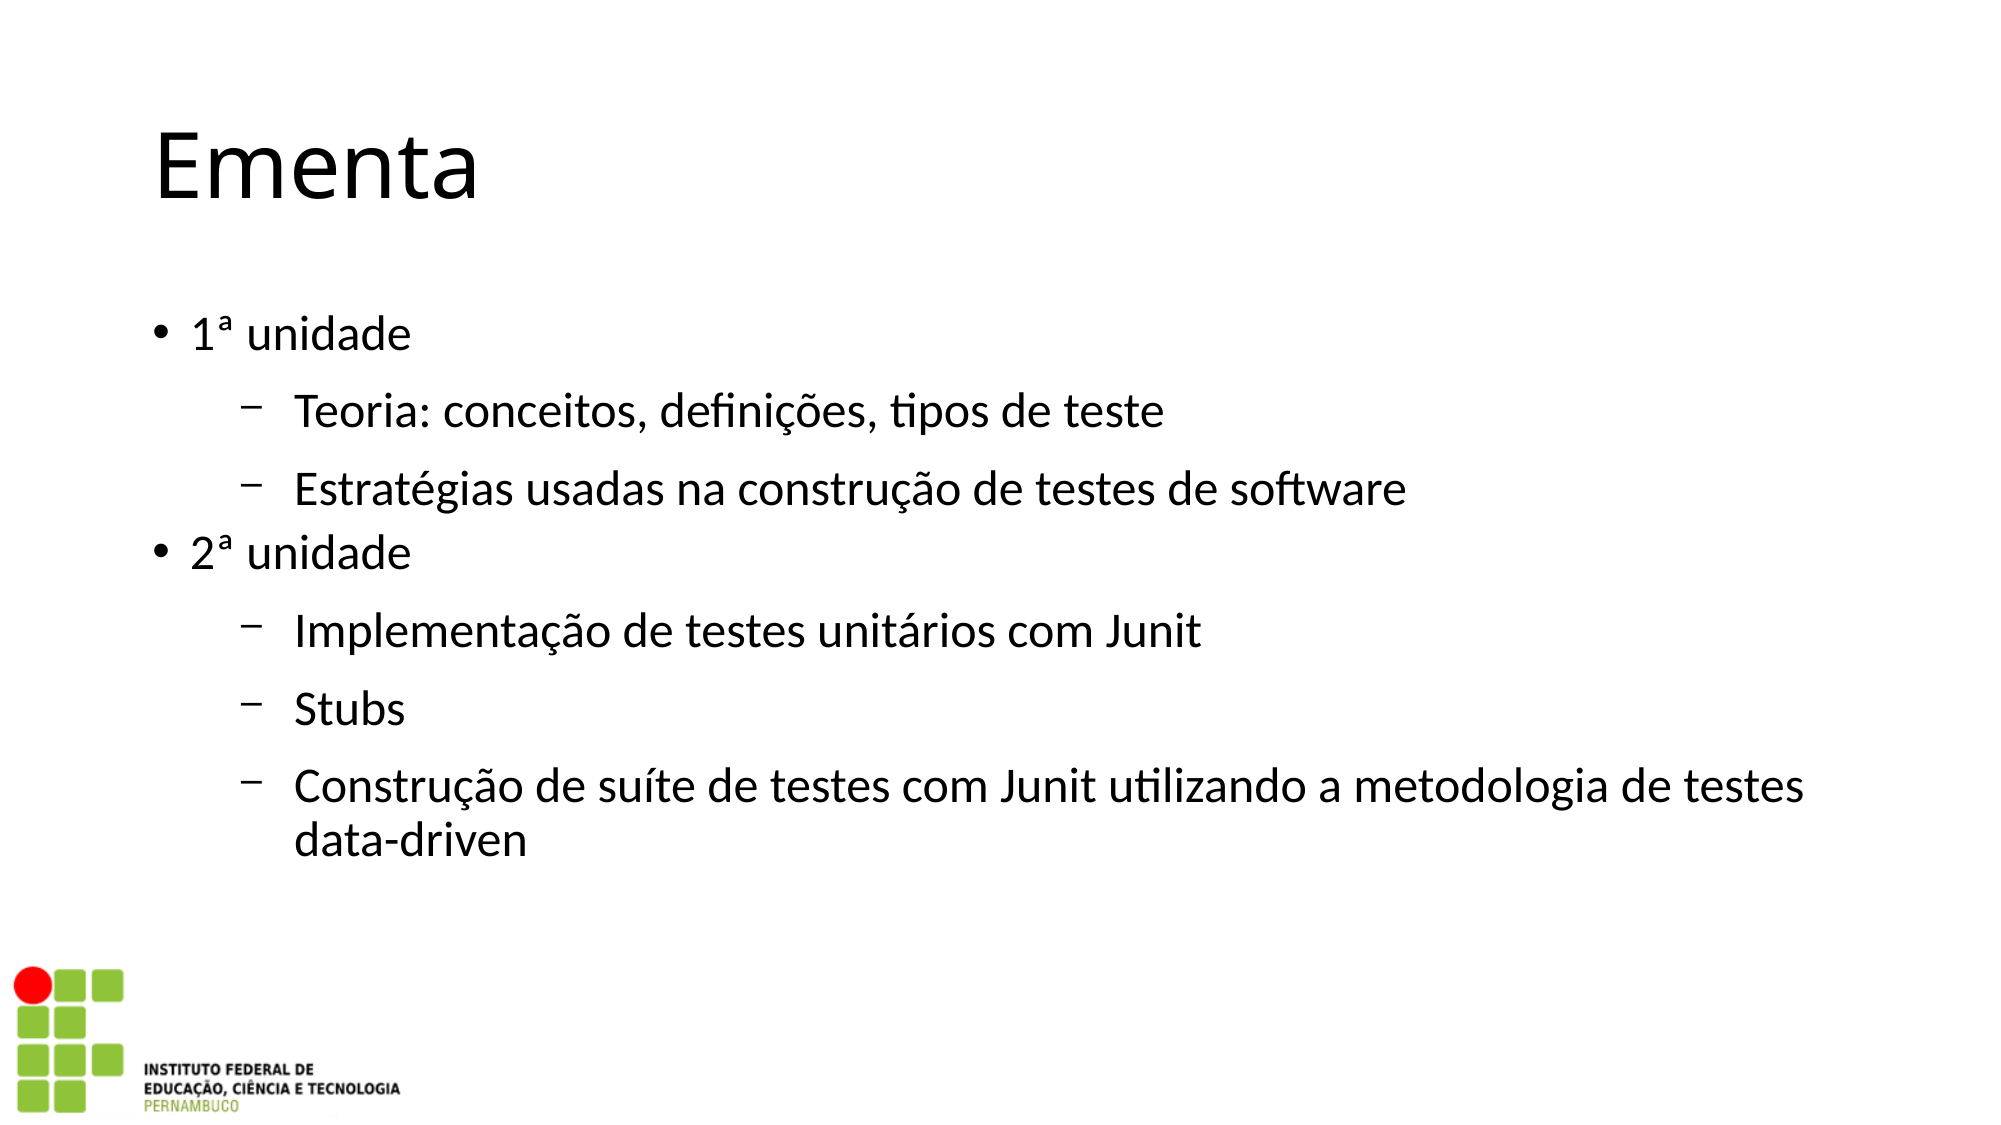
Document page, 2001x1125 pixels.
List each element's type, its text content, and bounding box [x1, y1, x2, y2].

list 1ª unidade Teoria: conceitos, definições, tipos de teste Estratégias usadas na construção de testes de software 2ª unidade Implementação de testes unitários com Junit Stubs Construção de suíte de testes com Junit utilizando a metodologia de testes data-driven [137, 299, 1863, 1014]
title Ementa [137, 59, 1863, 278]
picture [5, 959, 408, 1118]
